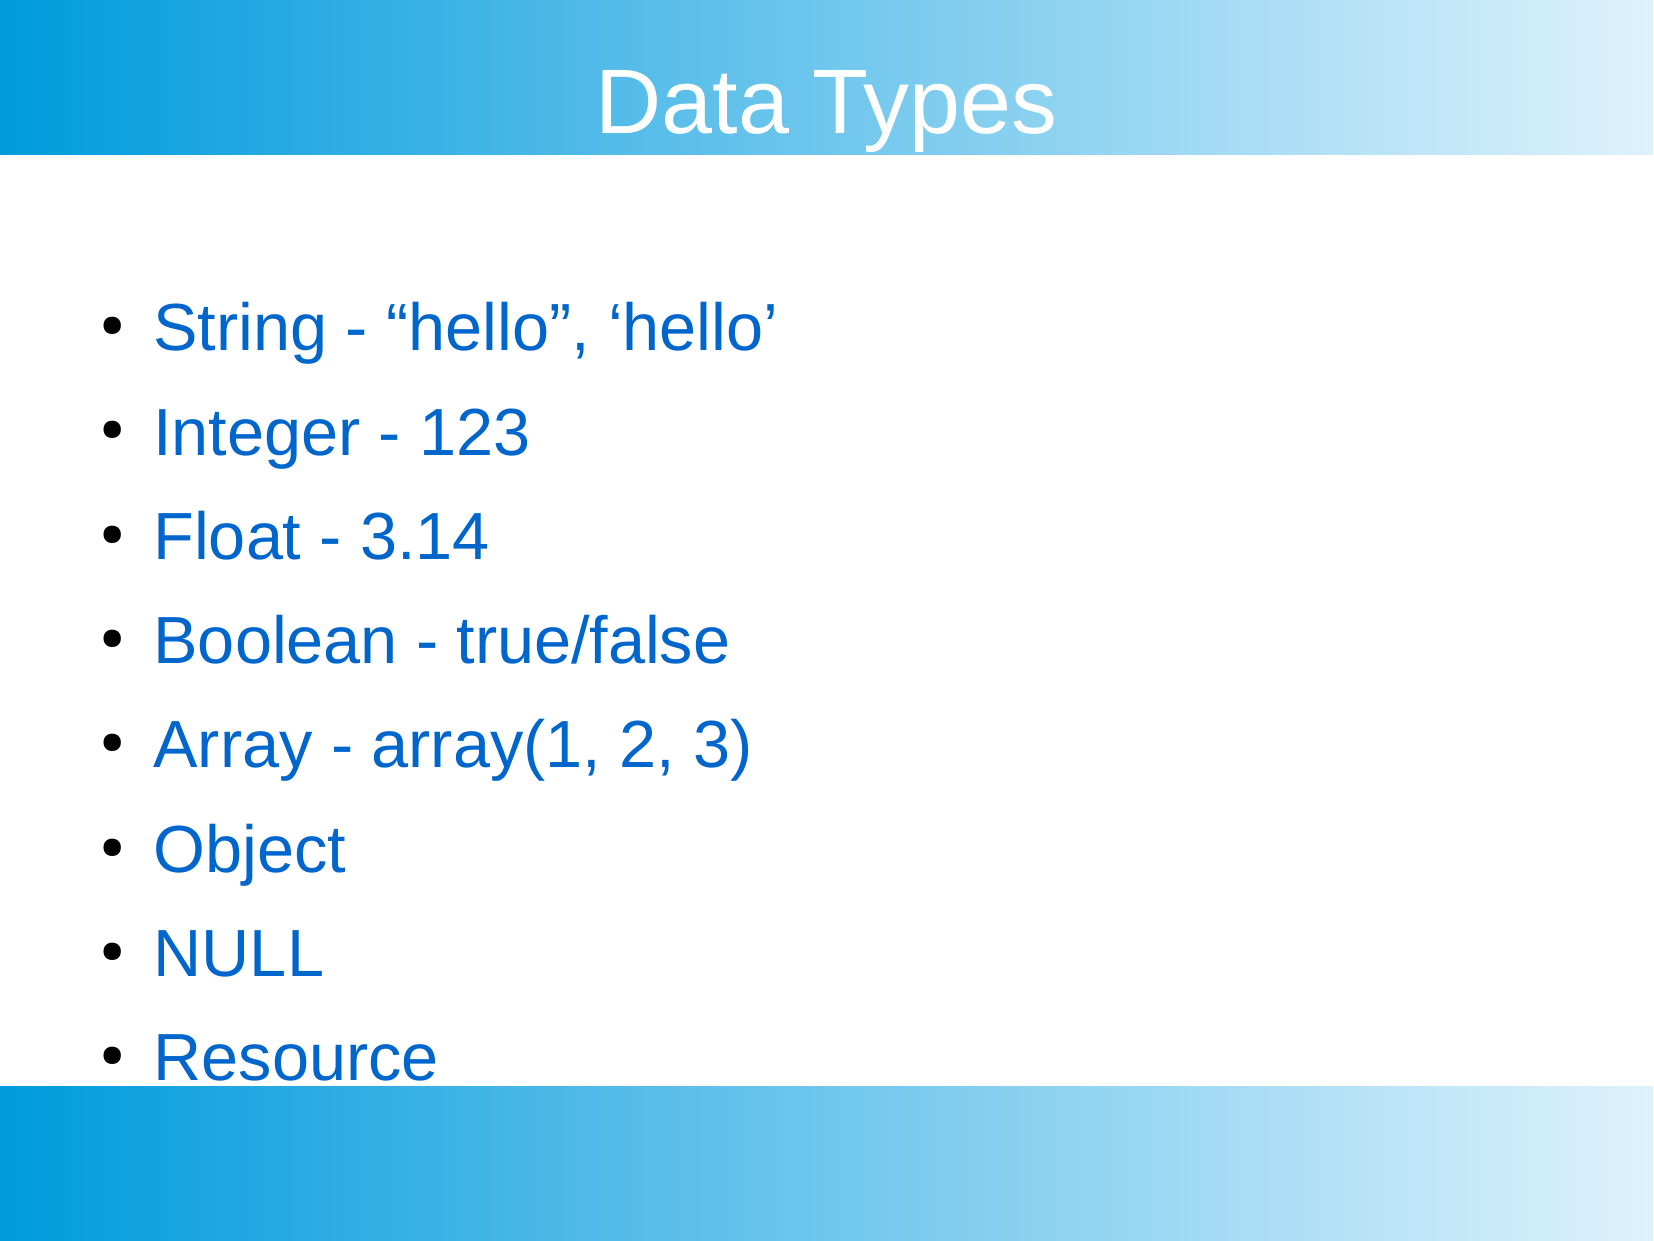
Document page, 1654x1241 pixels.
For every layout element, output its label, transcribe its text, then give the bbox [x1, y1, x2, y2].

list String - “hello”, ‘hello’ Integer - 123 Float - 3.14 Boolean - true/false Array - array(1, 2, 3) Object NULL Resource [82, 290, 1571, 1010]
title Data Types [82, 49, 1571, 155]
